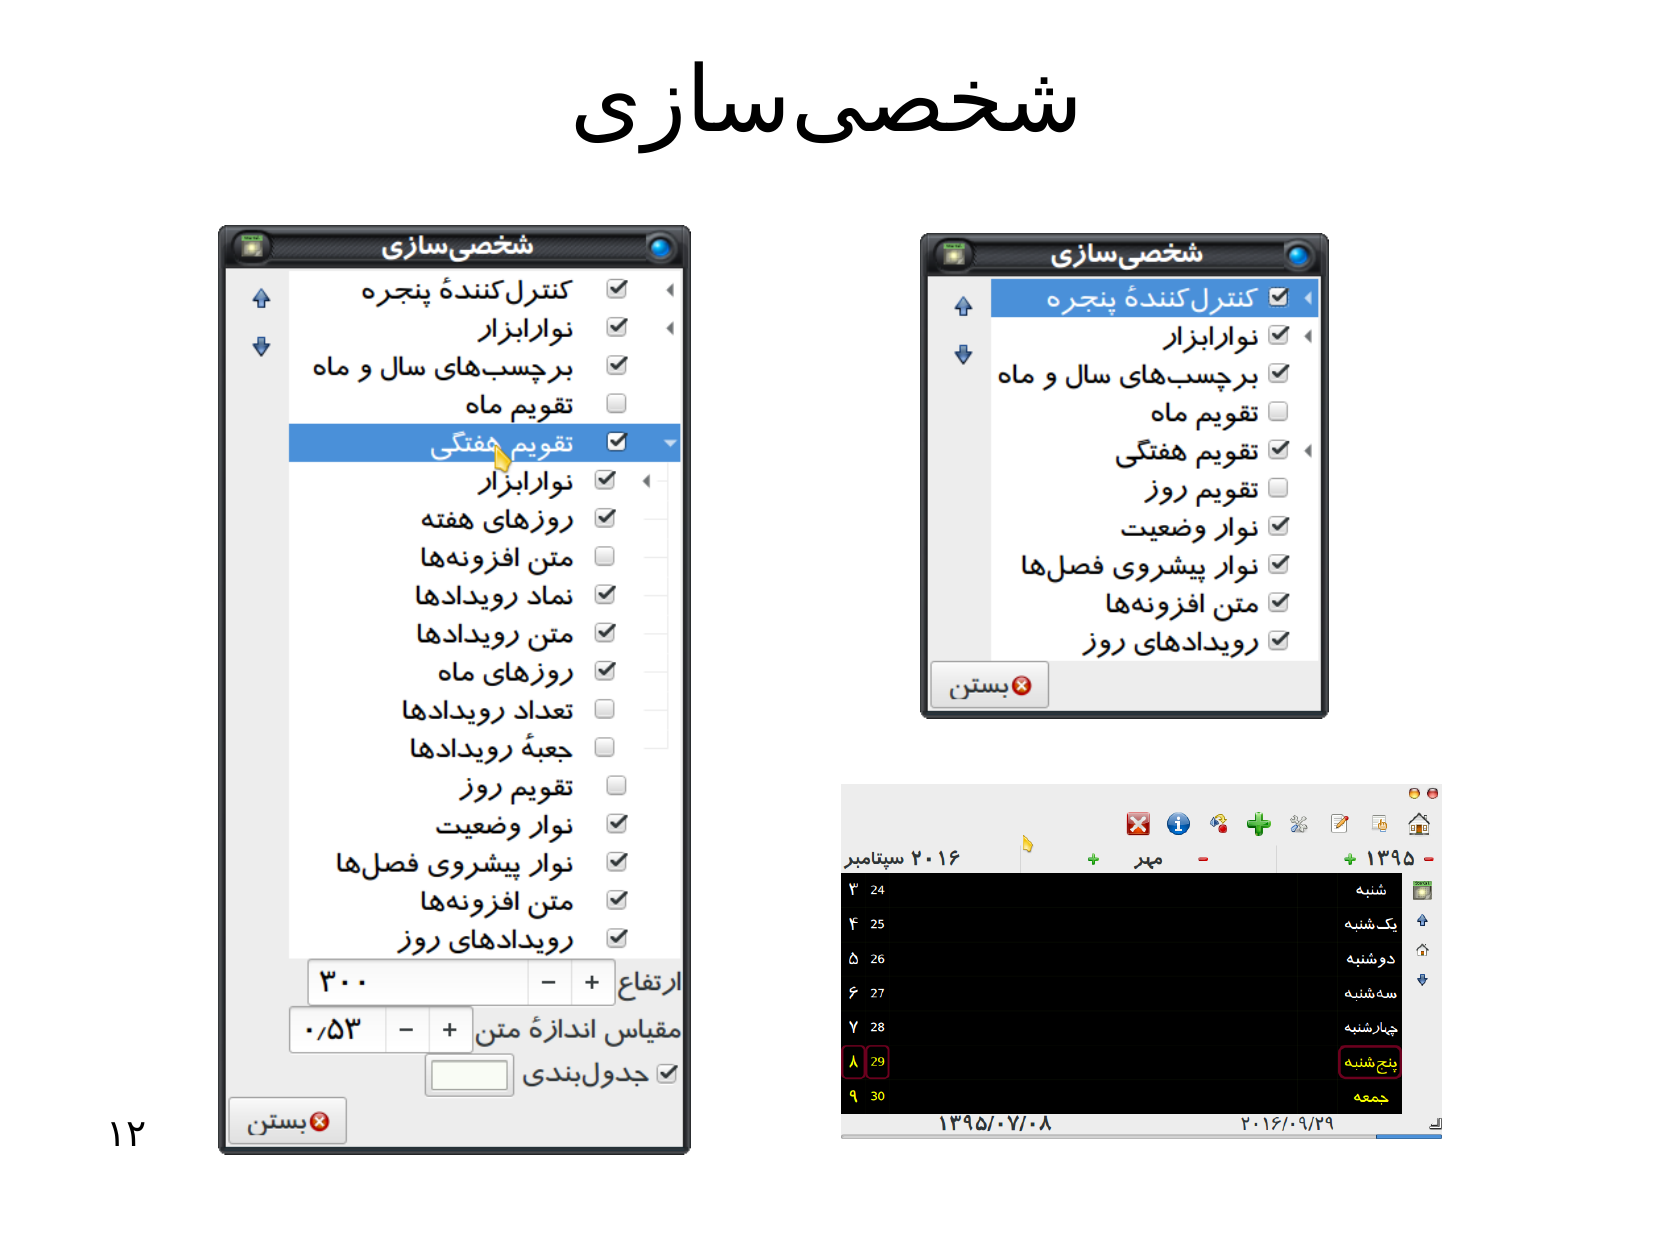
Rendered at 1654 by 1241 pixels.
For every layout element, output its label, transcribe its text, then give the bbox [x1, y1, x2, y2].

title شخصی‌سازی [82, 0, 1571, 204]
picture [841, 784, 1442, 1139]
text_box ۱۲ [91, 1104, 155, 1175]
picture [920, 233, 1329, 719]
picture [218, 225, 691, 1155]
